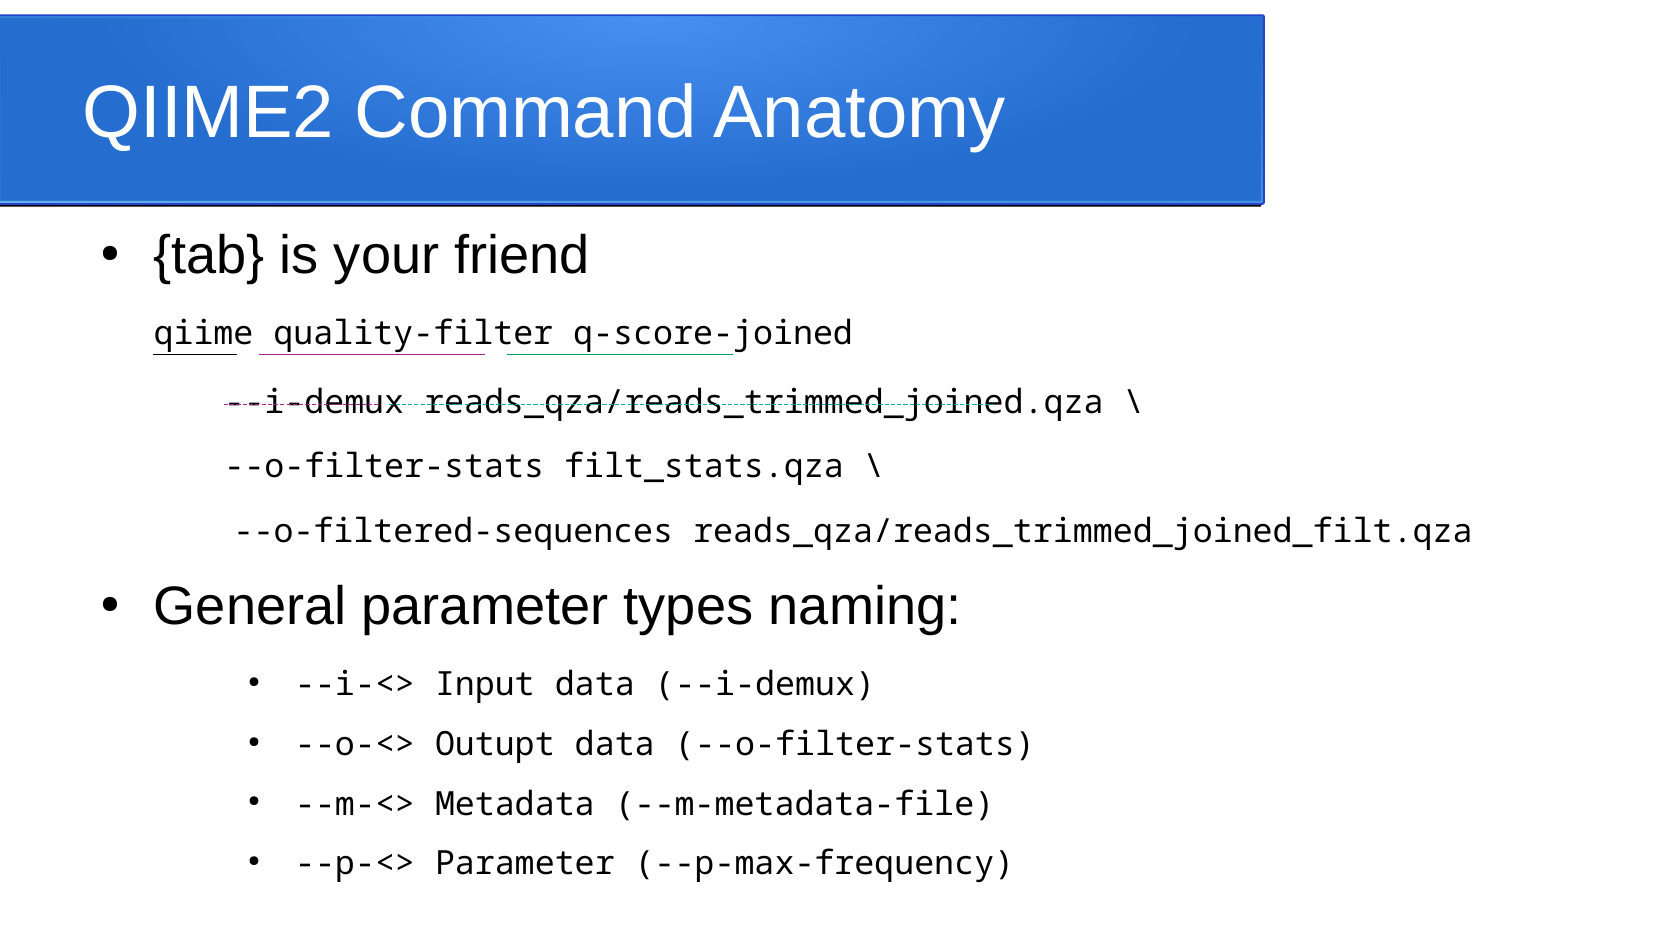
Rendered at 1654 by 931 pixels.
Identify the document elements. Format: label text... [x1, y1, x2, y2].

title QIIME2 Command Anatomy [82, 35, 1235, 189]
list {tab} is your friend qiime quality-filter q-score-joined --i-demux reads_qza/reads_trimmed_joined.qza \ --o-filter-stats filt_stats.qza \ --o-filtered-sequences reads_qza/reads_trimmed_joined_filt.qza General parameter types naming: --i-<> Input data (--i-demux) --o-<> Outupt data (--o-filter-stats) --m-<> Metadata (--m-metadata-file) --p-<> Parameter (--p-max-frequency) [82, 224, 1571, 886]
